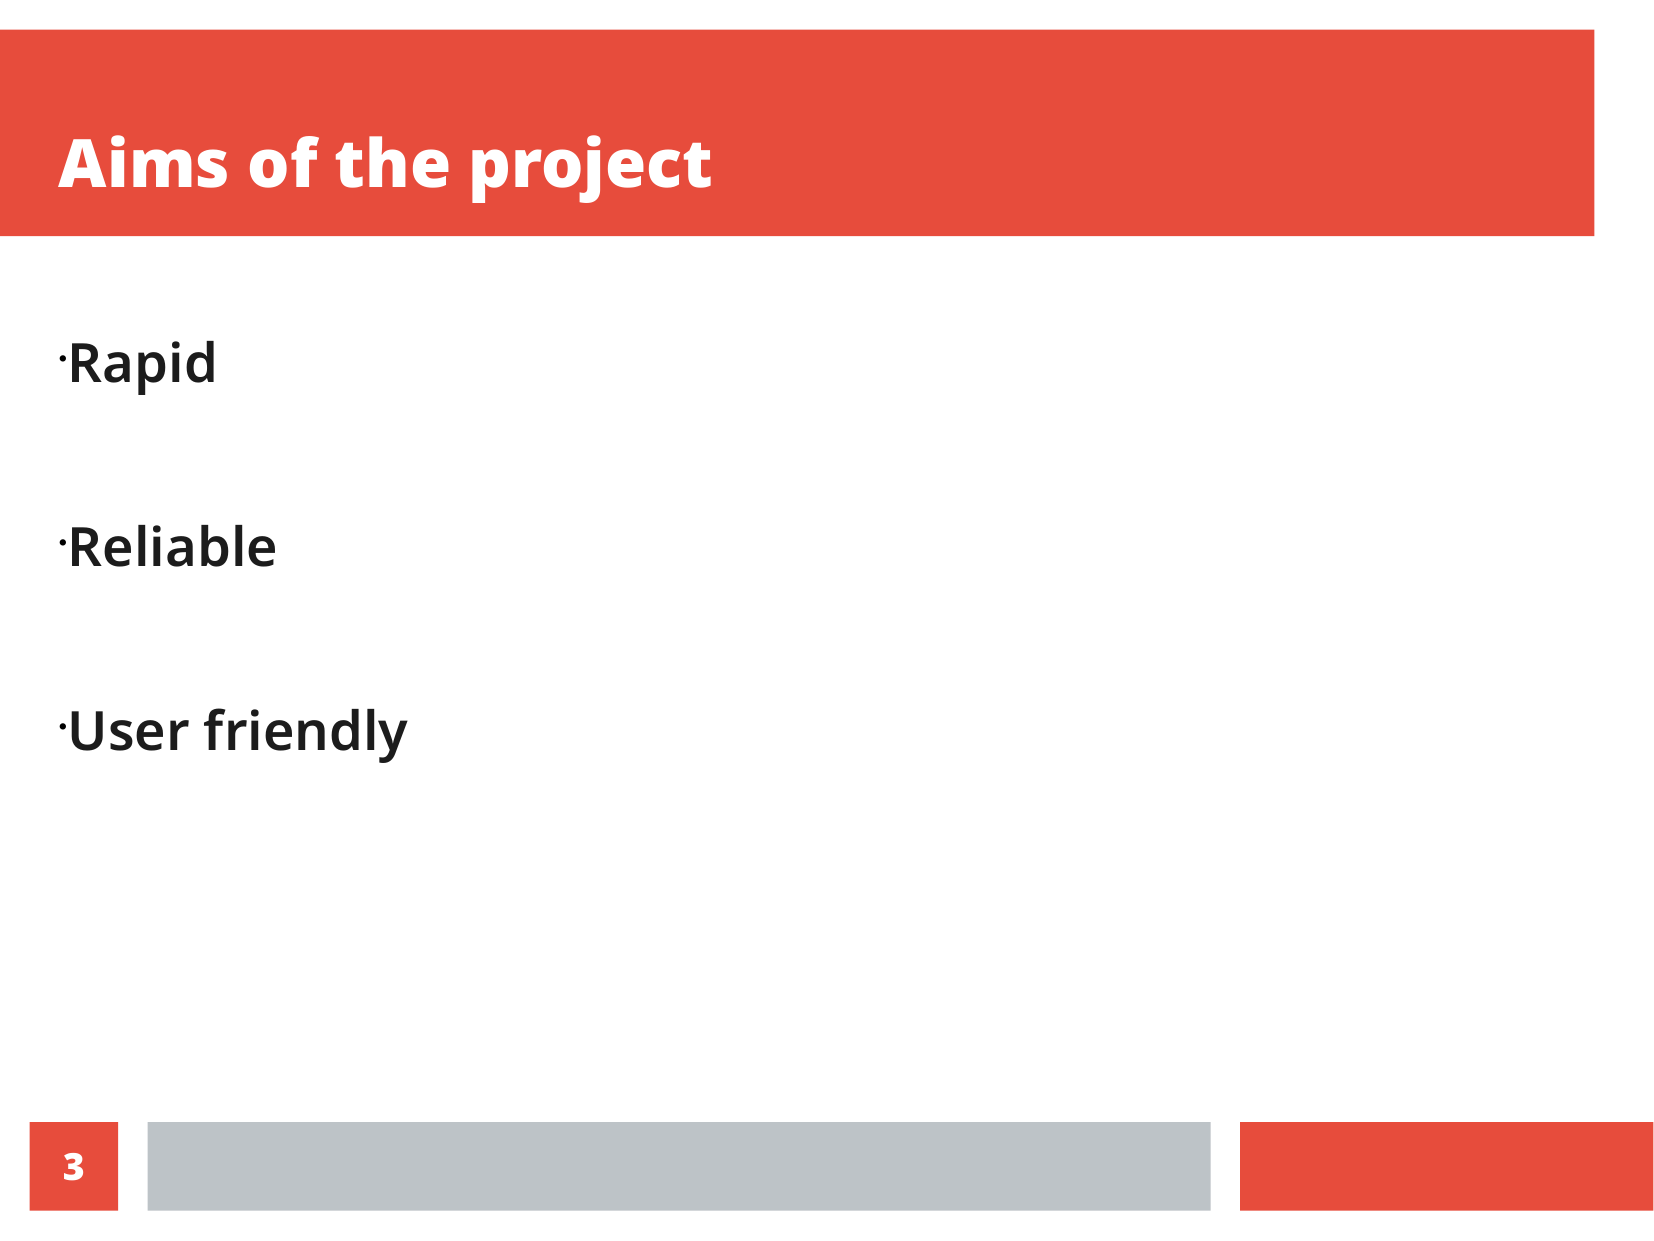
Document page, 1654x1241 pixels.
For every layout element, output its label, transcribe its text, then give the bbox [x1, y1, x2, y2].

list Rapid Reliable User friendly [59, 324, 794, 1093]
title Aims of the project [59, 59, 1595, 207]
